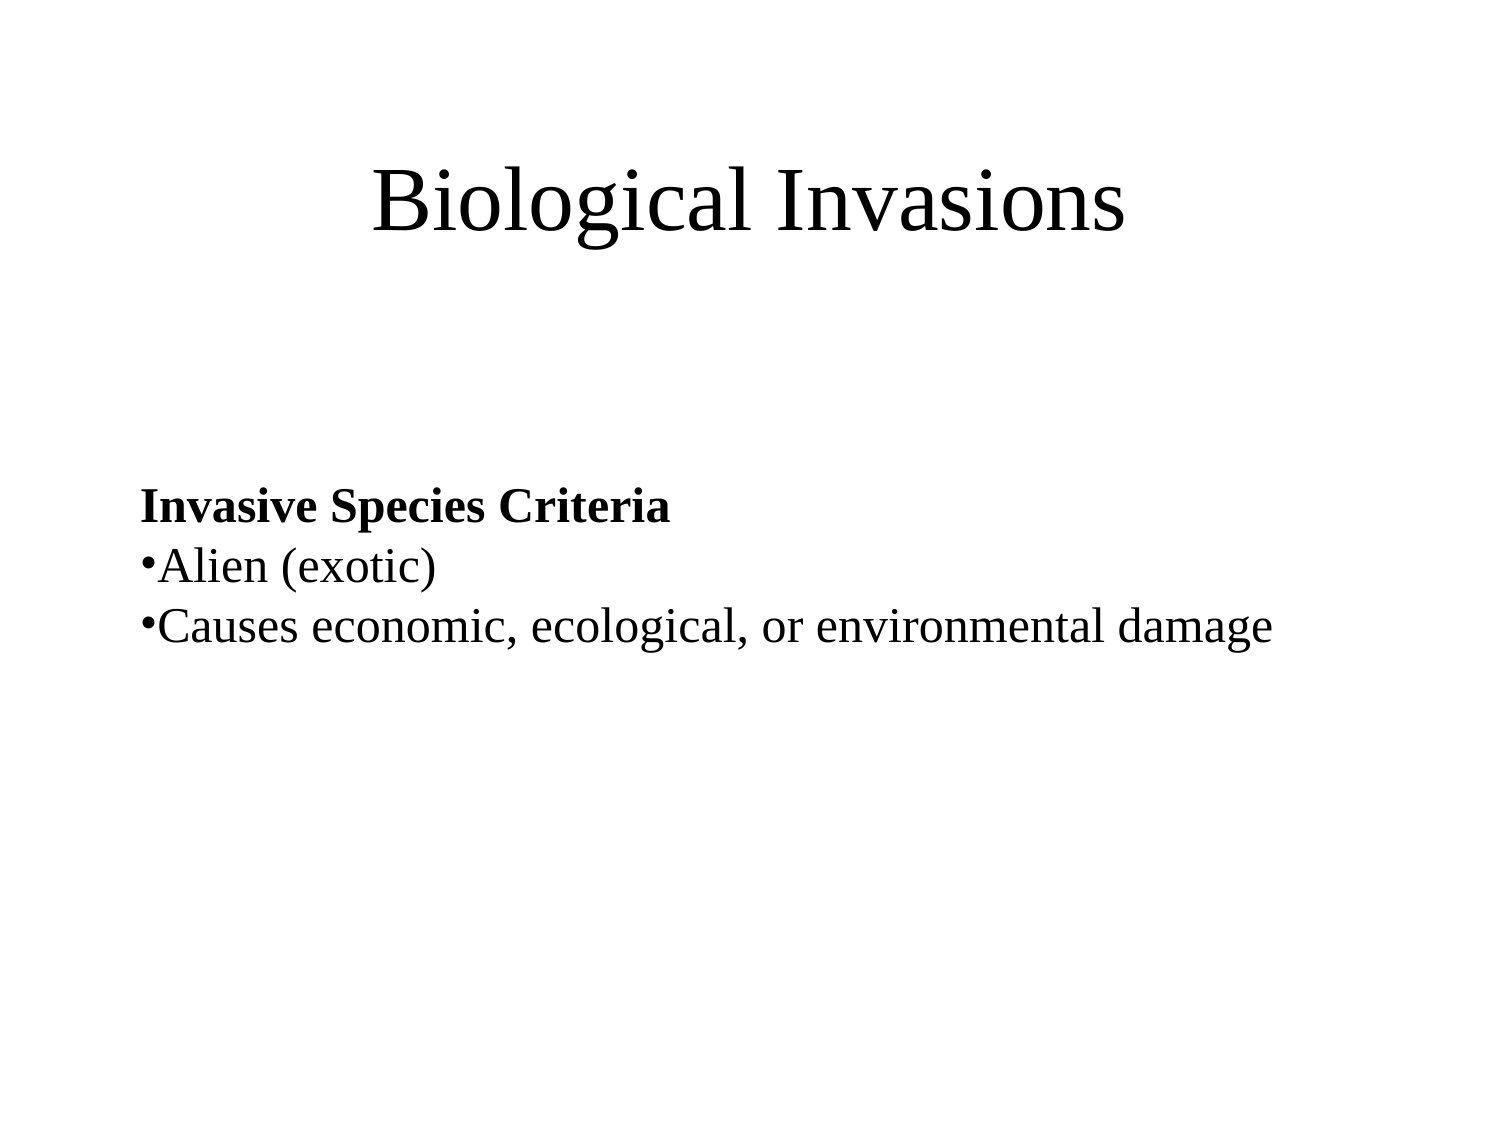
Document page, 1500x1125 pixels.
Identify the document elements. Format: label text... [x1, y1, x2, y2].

title Biological Invasions [112, 99, 1388, 288]
text_box Invasive Species Criteria Alien (exotic) Causes economic, ecological, or environmental damage [125, 465, 1376, 661]
